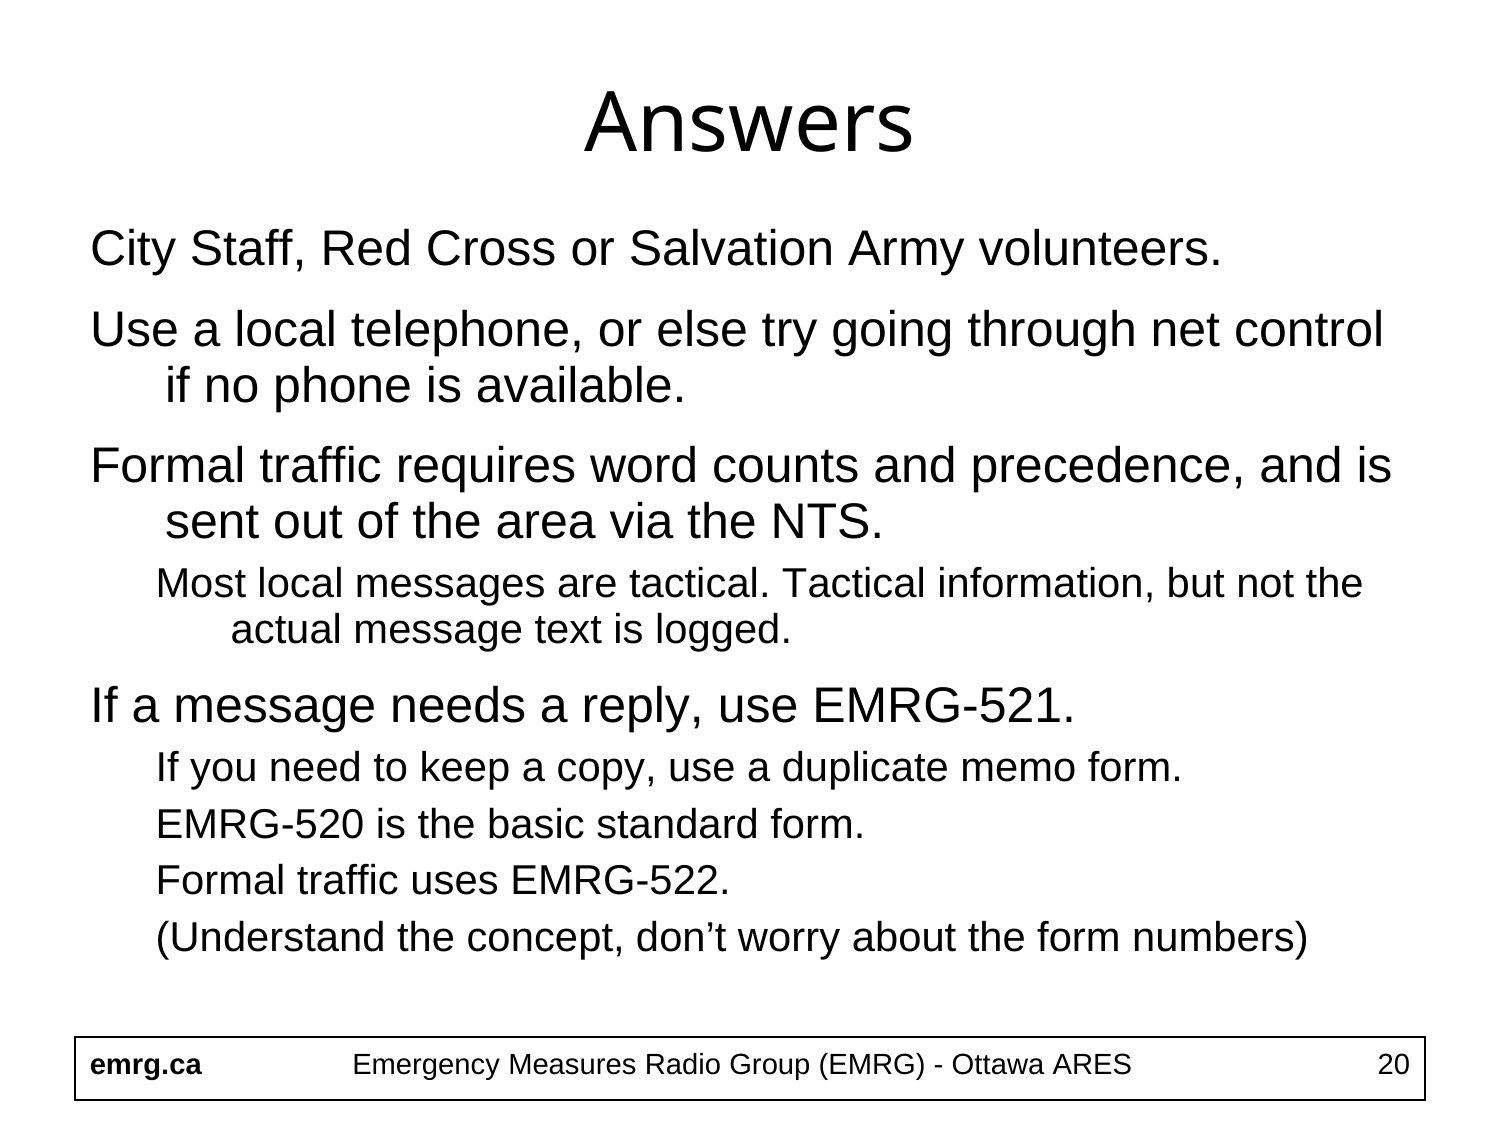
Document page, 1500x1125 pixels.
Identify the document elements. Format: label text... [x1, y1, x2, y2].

text_box Emergency Measures Radio Group (EMRG) - Ottawa ARES [247, 1037, 1238, 1103]
title Answers [75, 25, 1426, 212]
text_box <number> [1246, 1037, 1426, 1103]
list City Staff, Red Cross or Salvation Army volunteers. Use a local telephone, or else try going through net control if no phone is available. Formal traffic requires word counts and precedence, and is sent out of the area via the NTS. Most local messages are tactical. Tactical information, but not the actual message text is logged. If a message needs a reply, use EMRG-521. If you need to keep a copy, use a duplicate memo form. EMRG-520 is the basic standard form. Formal traffic uses EMRG-522. (Understand the concept, don’t worry about the form numbers) [75, 212, 1426, 1038]
